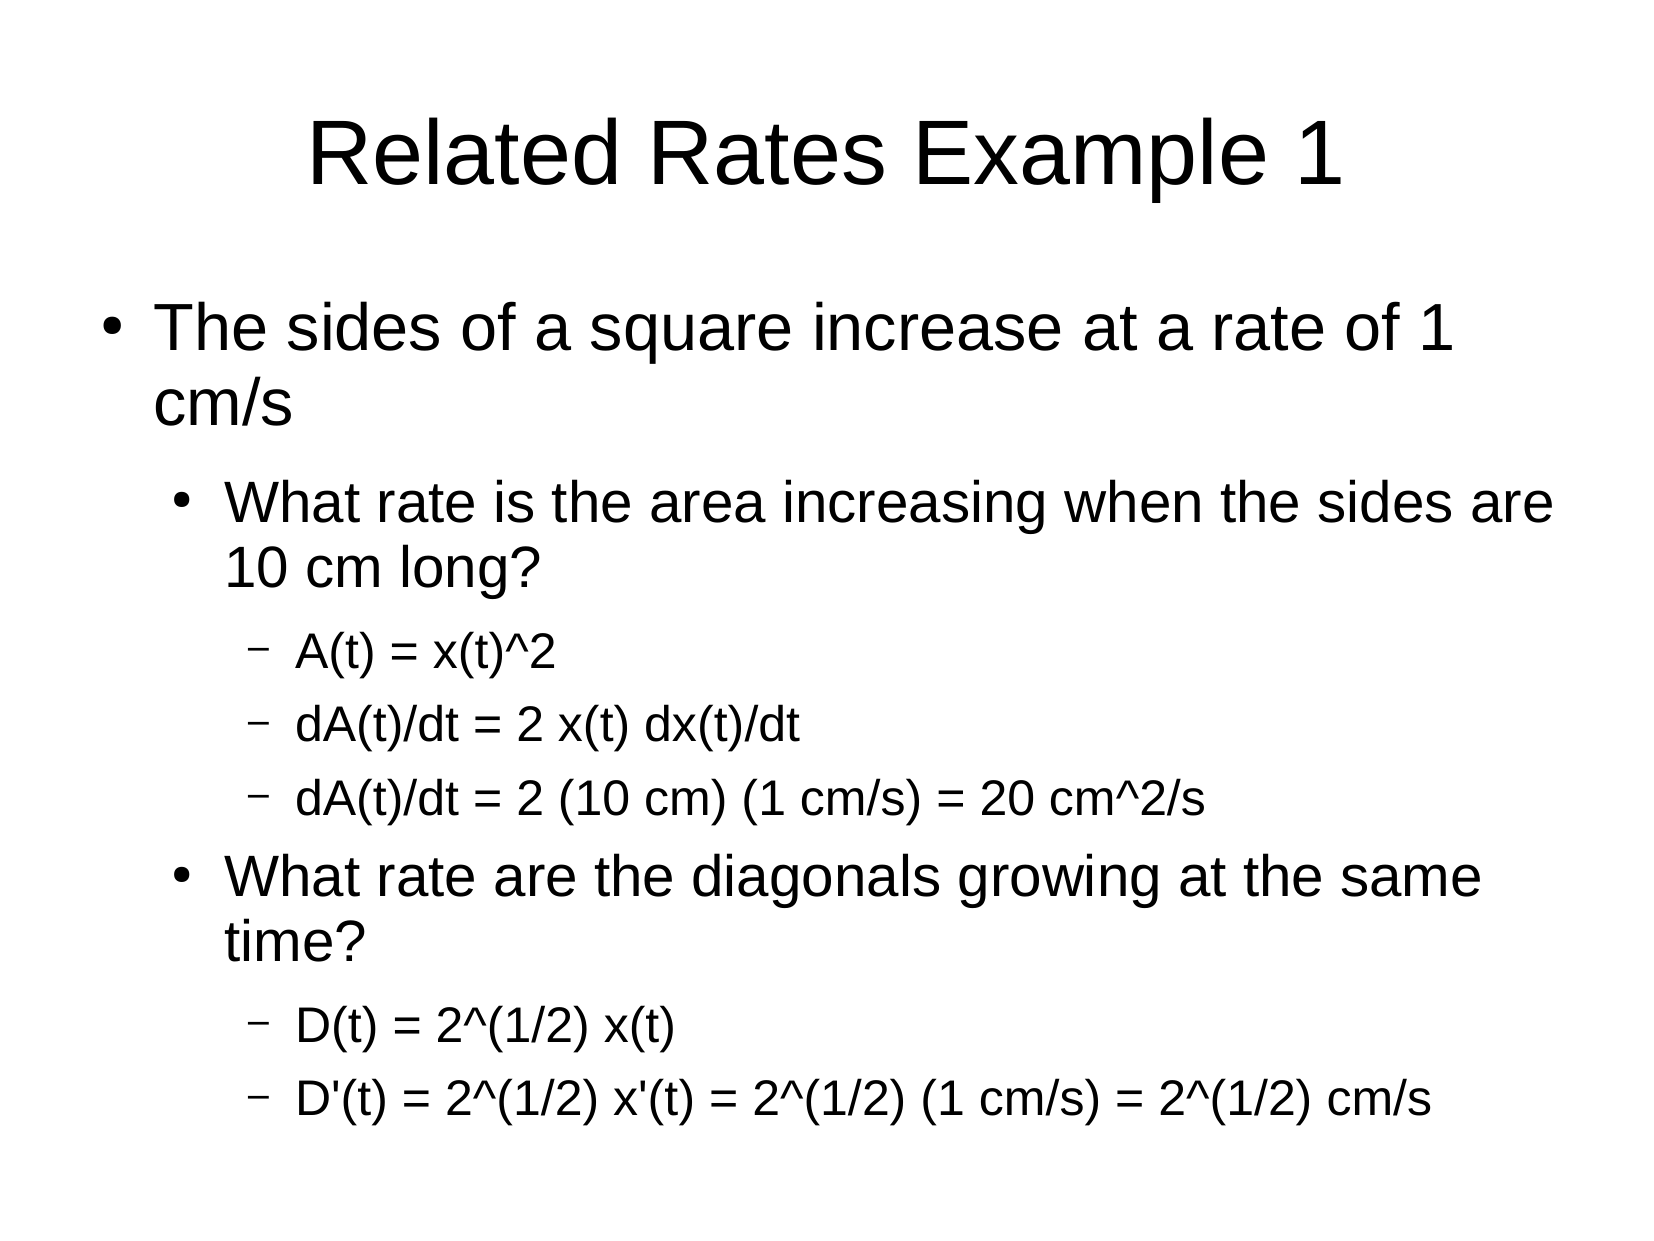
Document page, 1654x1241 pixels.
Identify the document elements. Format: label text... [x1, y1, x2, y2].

title Related Rates Example 1 [82, 49, 1571, 257]
list The sides of a square increase at a rate of 1 cm/s What rate is the area increasing when the sides are 10 cm long? A(t) = x(t)^2 dA(t)/dt = 2 x(t) dx(t)/dt dA(t)/dt = 2 (10 cm) (1 cm/s) = 20 cm^2/s What rate are the diagonals growing at the same time? D(t) = 2^(1/2) x(t) D'(t) = 2^(1/2) x'(t) = 2^(1/2) (1 cm/s) = 2^(1/2) cm/s [82, 290, 1571, 1126]
